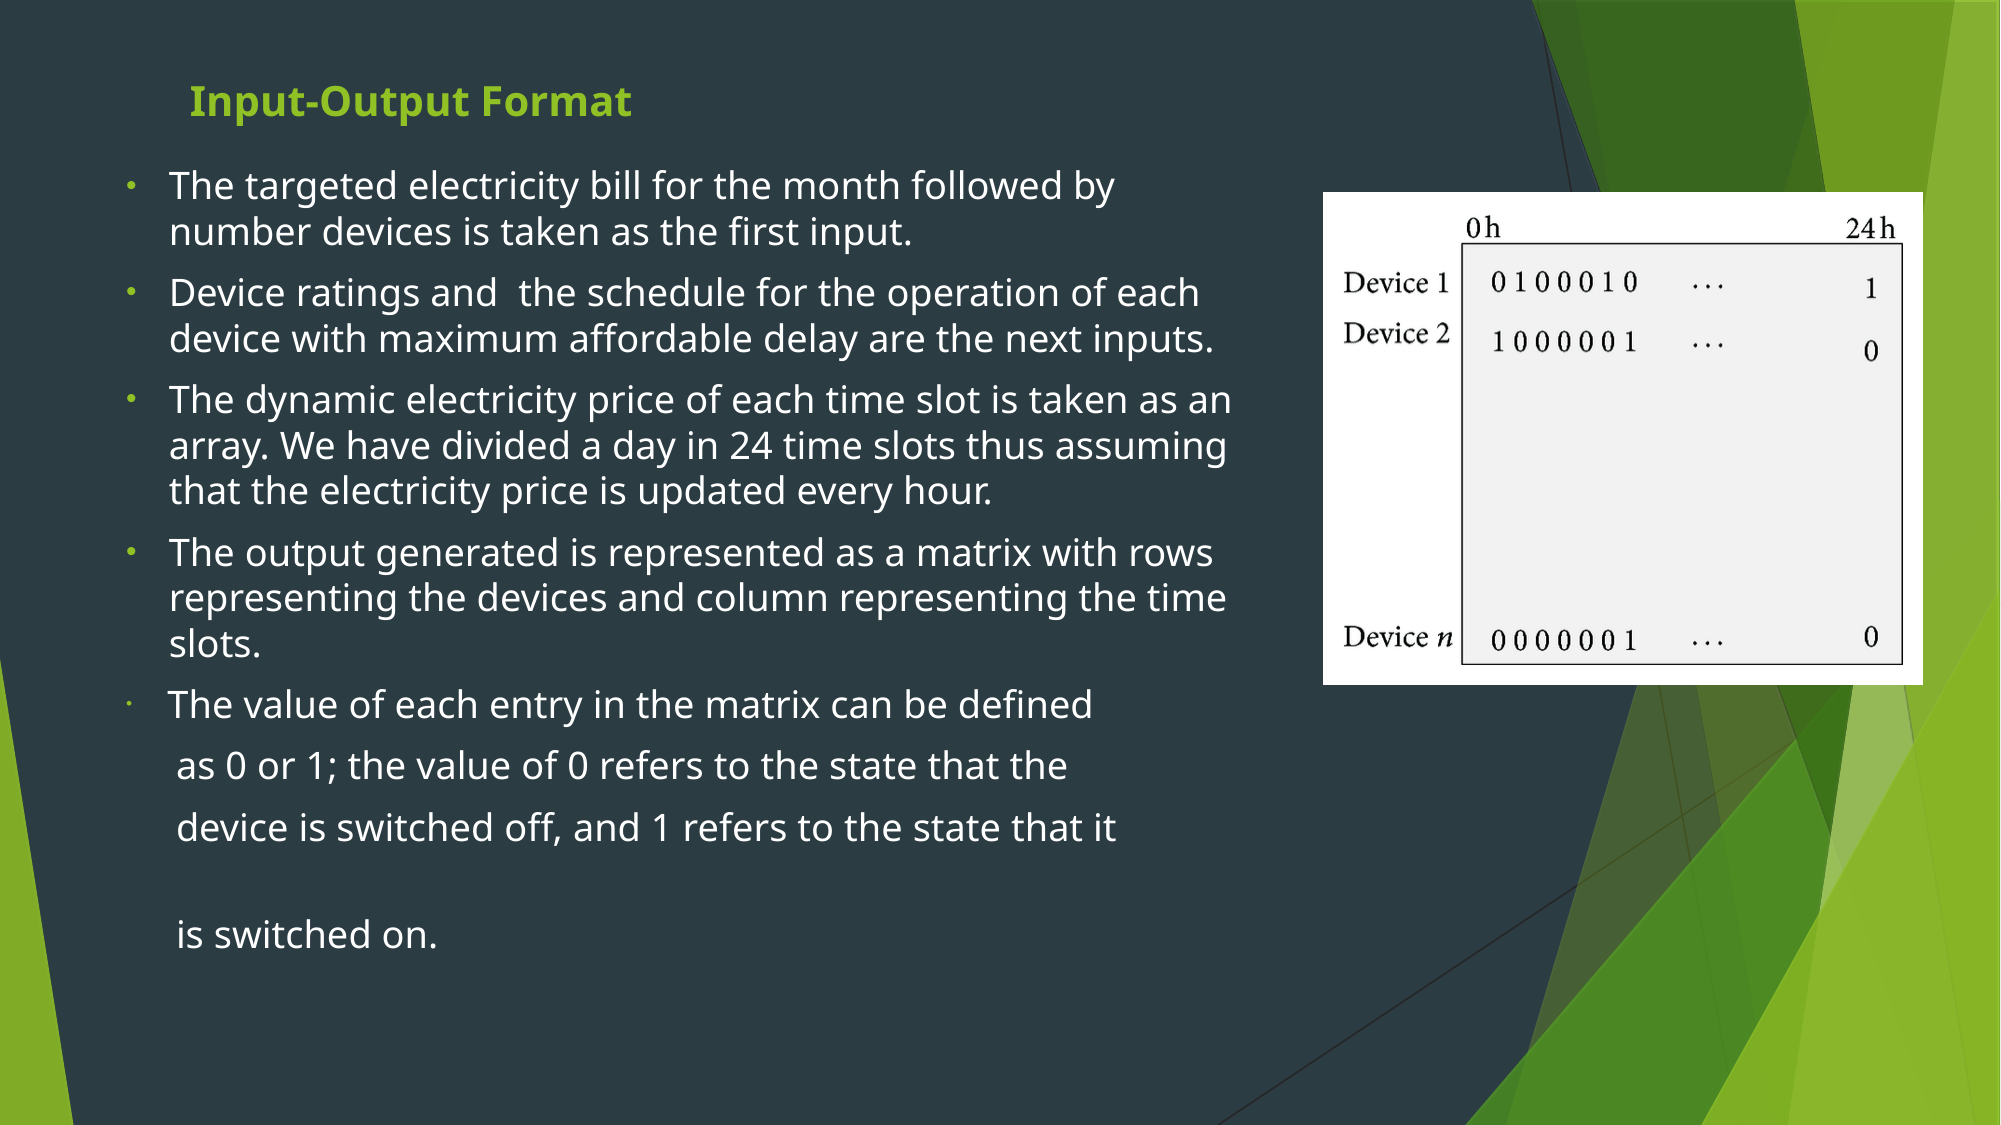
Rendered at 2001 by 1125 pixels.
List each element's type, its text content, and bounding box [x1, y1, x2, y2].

picture [1323, 192, 1923, 685]
title Input-Output Format [174, 64, 940, 133]
list The targeted electricity bill for the month followed by number devices is taken as the first input. Device ratings and the schedule for the operation of each device with maximum affordable delay are the next inputs. The dynamic electricity price of each time slot is taken as an array. We have divided a day in 24 time slots thus assuming that the electricity price is updated every hour. The output generated is represented as a matrix with rows representing the devices and column representing the time slots. The value of each entry in the matrix can be defined as 0 or 1; the value of 0 refers to the state that the device is switched off, and 1 refers to the state that it is switched on. [111, 154, 1255, 1020]
